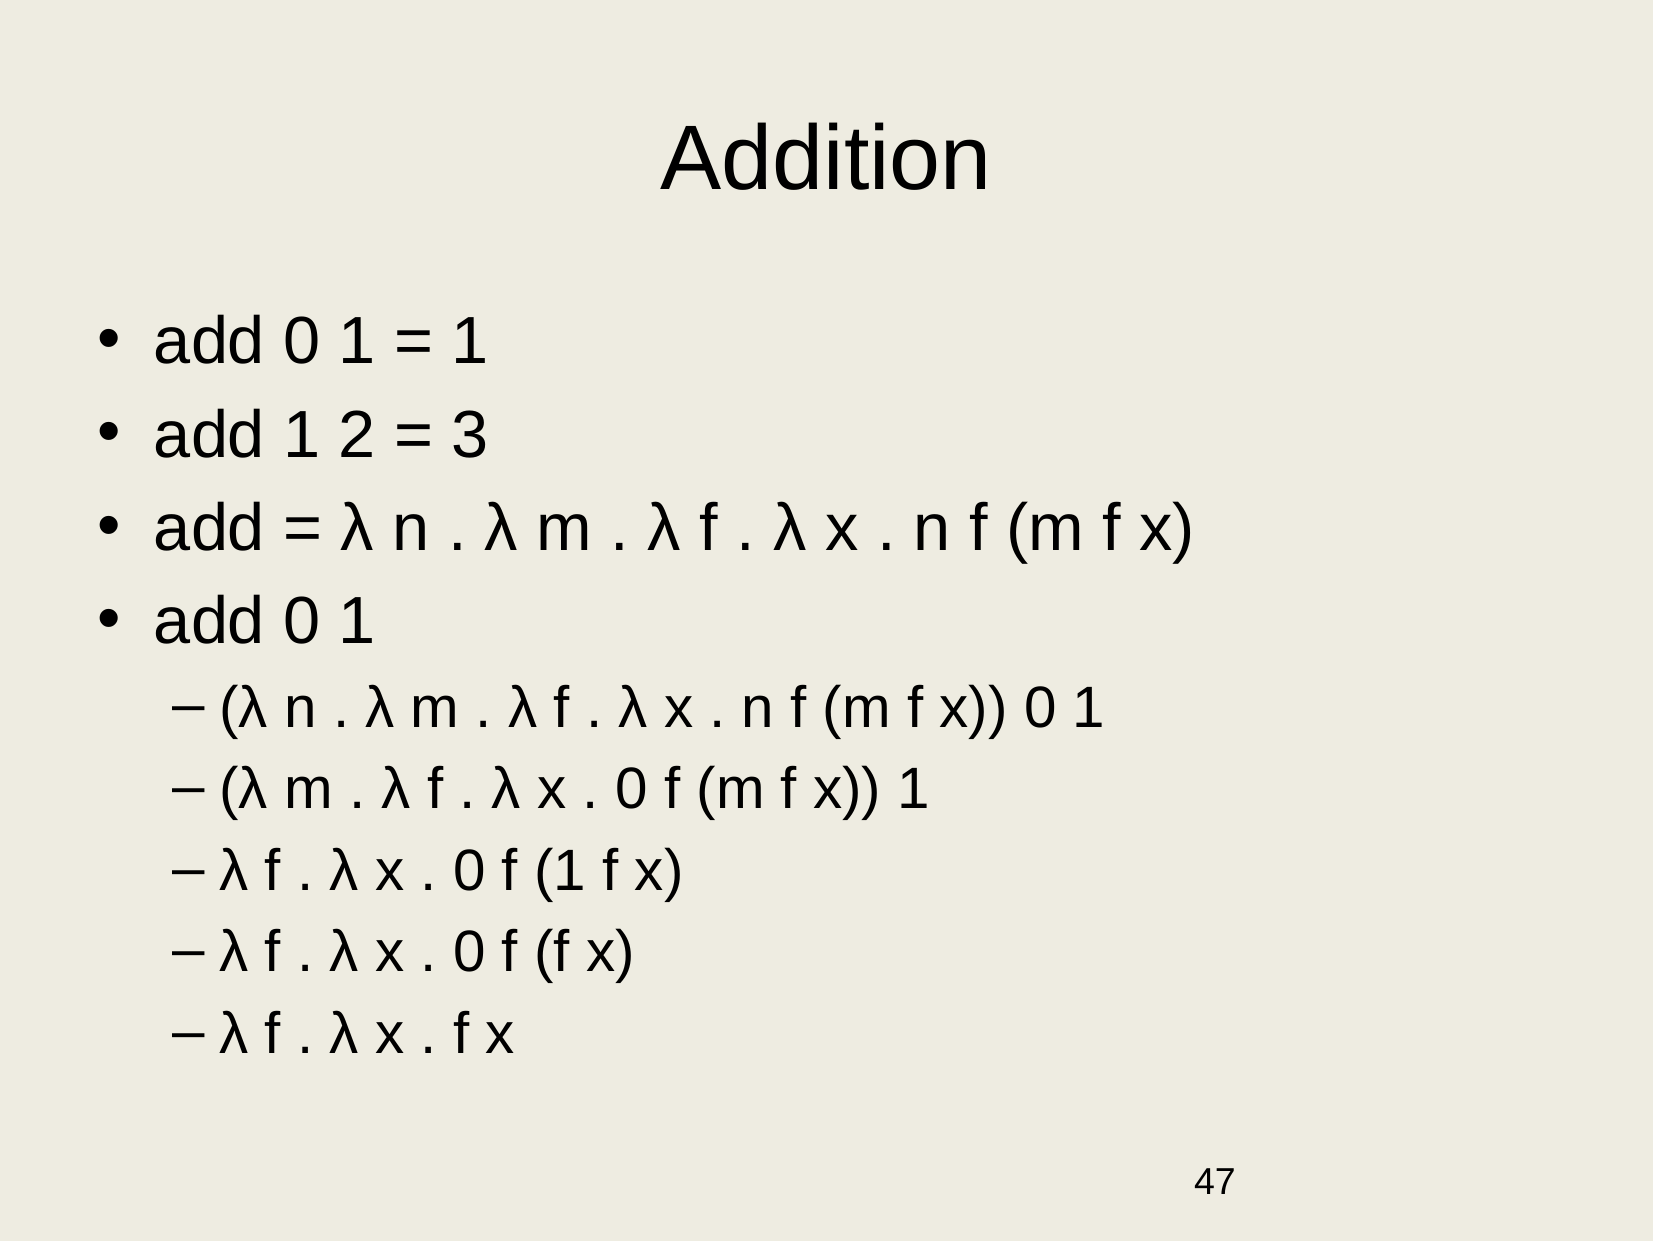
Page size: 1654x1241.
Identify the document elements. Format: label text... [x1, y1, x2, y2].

list add 0 1 = 1 add 1 2 = 3 add = λ n . λ m . λ f . λ x . n f (m f x) add 0 1 (λ n . λ m . λ f . λ x . n f (m f x)) 0 1 (λ m . λ f . λ x . 0 f (m f x)) 1 λ f . λ x . 0 f (1 f x) λ f . λ x . 0 f (f x) λ f . λ x . f x [82, 289, 1571, 1109]
title Addition [82, 49, 1571, 257]
slide_number <number> [1179, 1149, 1565, 1216]
